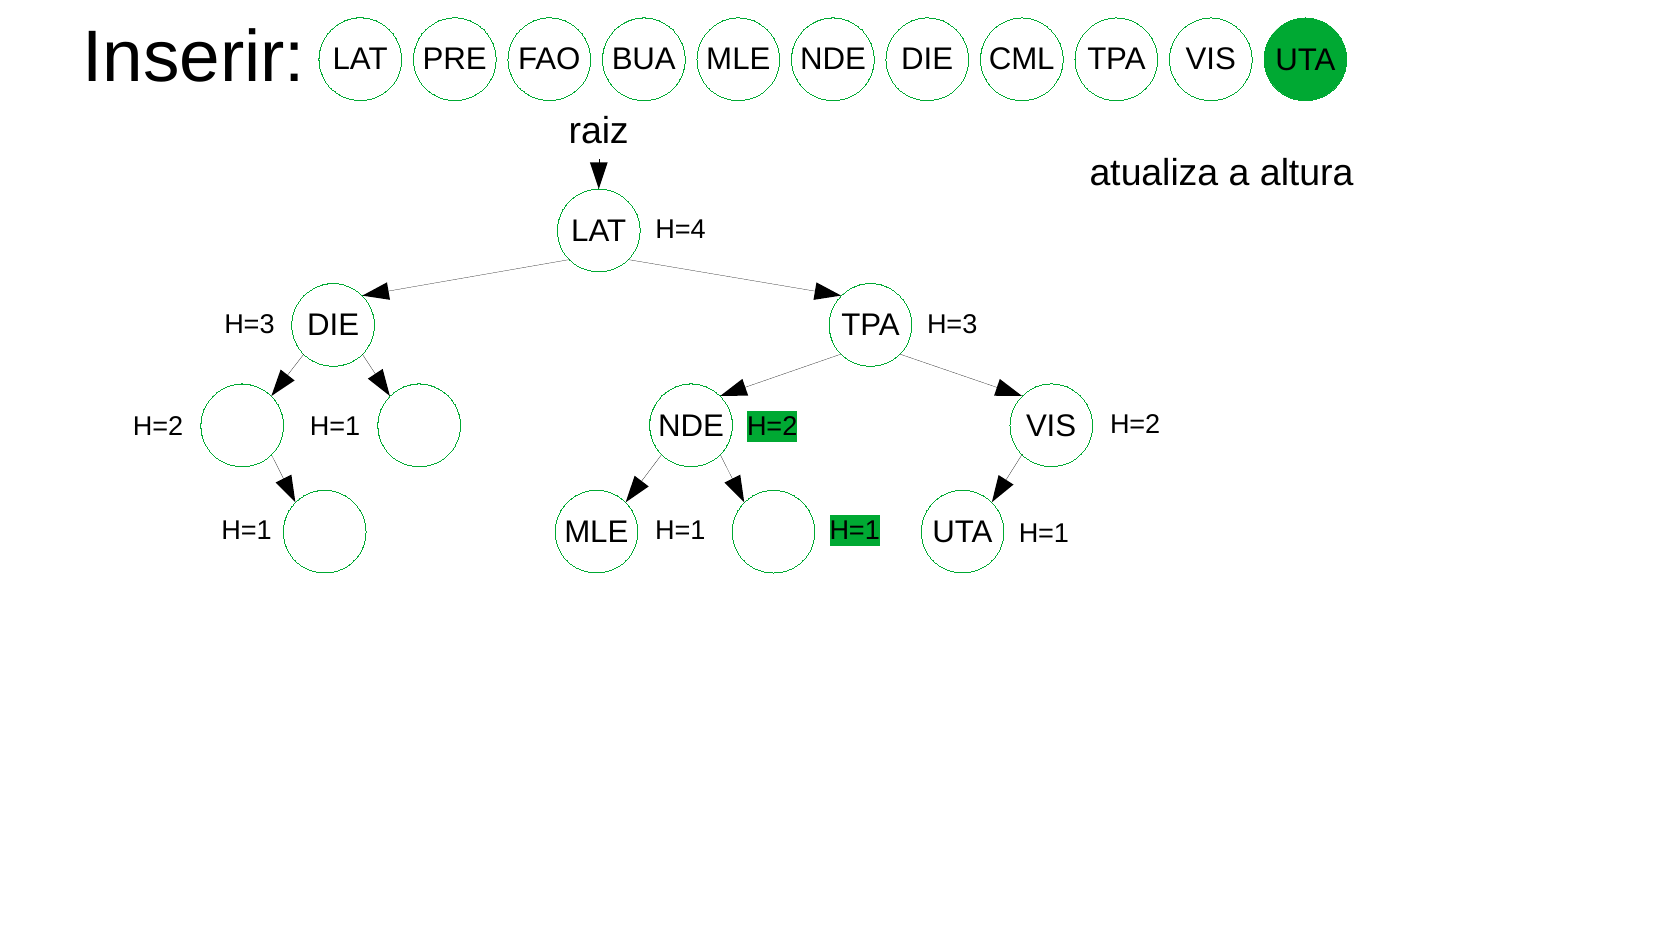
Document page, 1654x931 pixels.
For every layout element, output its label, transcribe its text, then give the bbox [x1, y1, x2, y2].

text_box CML [980, 17, 1064, 101]
text_box H=1 [640, 507, 721, 553]
text_box atualiza a altura [1074, 143, 1654, 327]
text_box UTA [1264, 17, 1347, 101]
text_box FAO [377, 383, 461, 467]
text_box CML [283, 490, 367, 573]
text_box UTA [921, 490, 1003, 573]
text_box PRE [732, 490, 815, 574]
text_box PRE [413, 17, 497, 101]
text_box BUA [602, 17, 686, 101]
text_box LAT [557, 189, 640, 272]
text_box TPA [1074, 17, 1158, 101]
text_box DIE [885, 17, 969, 101]
text_box H=3 [912, 301, 993, 347]
text_box H=3 [209, 301, 290, 347]
text_box H=1 [814, 507, 895, 553]
text_box H=2 [1095, 401, 1176, 447]
text_box LAT [318, 17, 402, 101]
text_box H=4 [640, 206, 721, 252]
text_box DIE [291, 283, 375, 367]
text_box TPA [829, 283, 912, 367]
text_box H=1 [1003, 510, 1084, 556]
text_box H=2 [732, 403, 813, 449]
text_box FAO [507, 17, 591, 101]
text_box VIS [1009, 383, 1093, 467]
text_box H=1 [295, 403, 376, 449]
text_box NDE [649, 383, 733, 467]
text_box NDE [791, 17, 875, 101]
text_box MLE [555, 490, 638, 573]
text_box H=2 [118, 403, 199, 449]
text_box MLE [696, 17, 780, 101]
text_box BUA [200, 383, 284, 467]
text_box raiz [553, 102, 644, 160]
text_box VIS [1169, 17, 1253, 101]
title Inserir: [82, 0, 319, 134]
text_box H=1 [206, 507, 287, 553]
